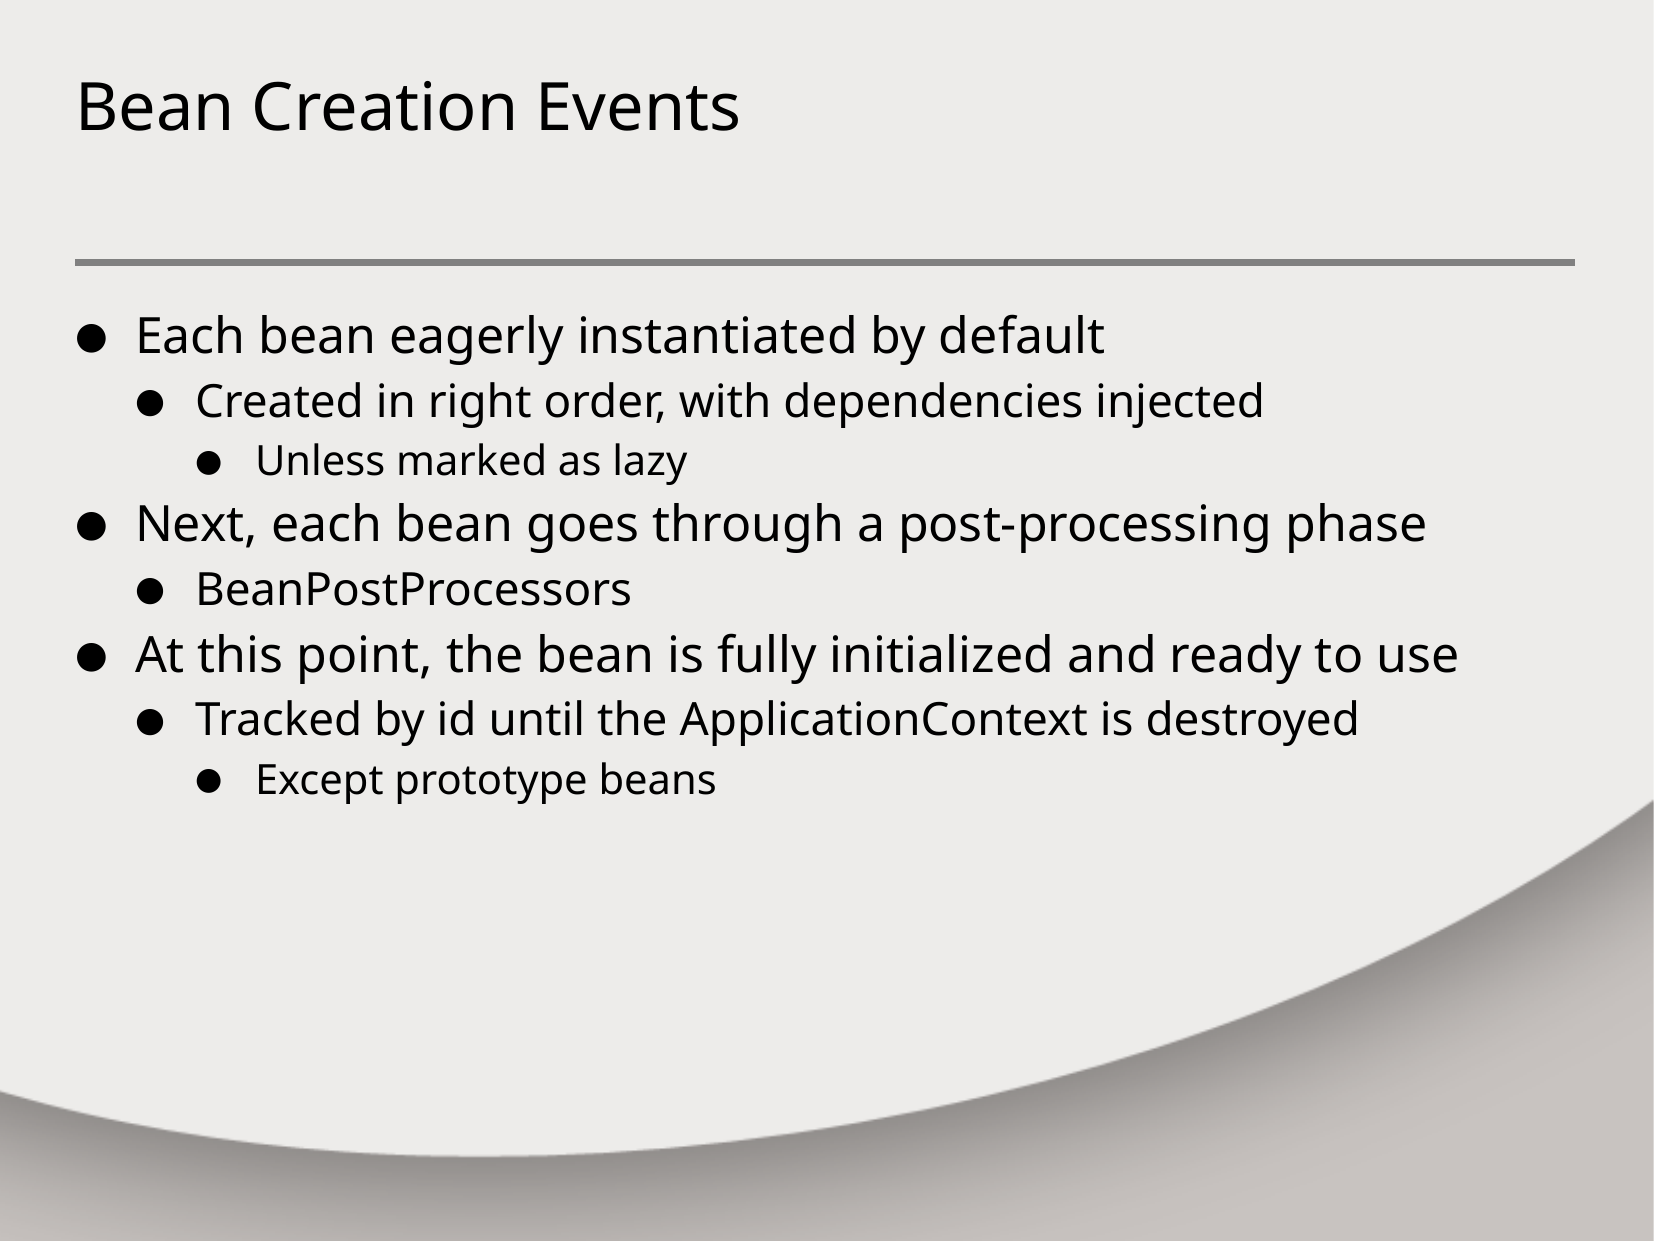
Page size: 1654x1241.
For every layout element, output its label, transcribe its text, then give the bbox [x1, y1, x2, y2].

list Each bean eagerly instantiated by default Created in right order, with dependencies injected Unless marked as lazy Next, each bean goes through a post-processing phase BeanPostProcessors At this point, the bean is fully initialized and ready to use Tracked by id until the ApplicationContext is destroyed Except prototype beans [75, 299, 1576, 1163]
picture [0, 0, 1654, 1241]
title Bean Creation Events [75, 75, 1576, 226]
